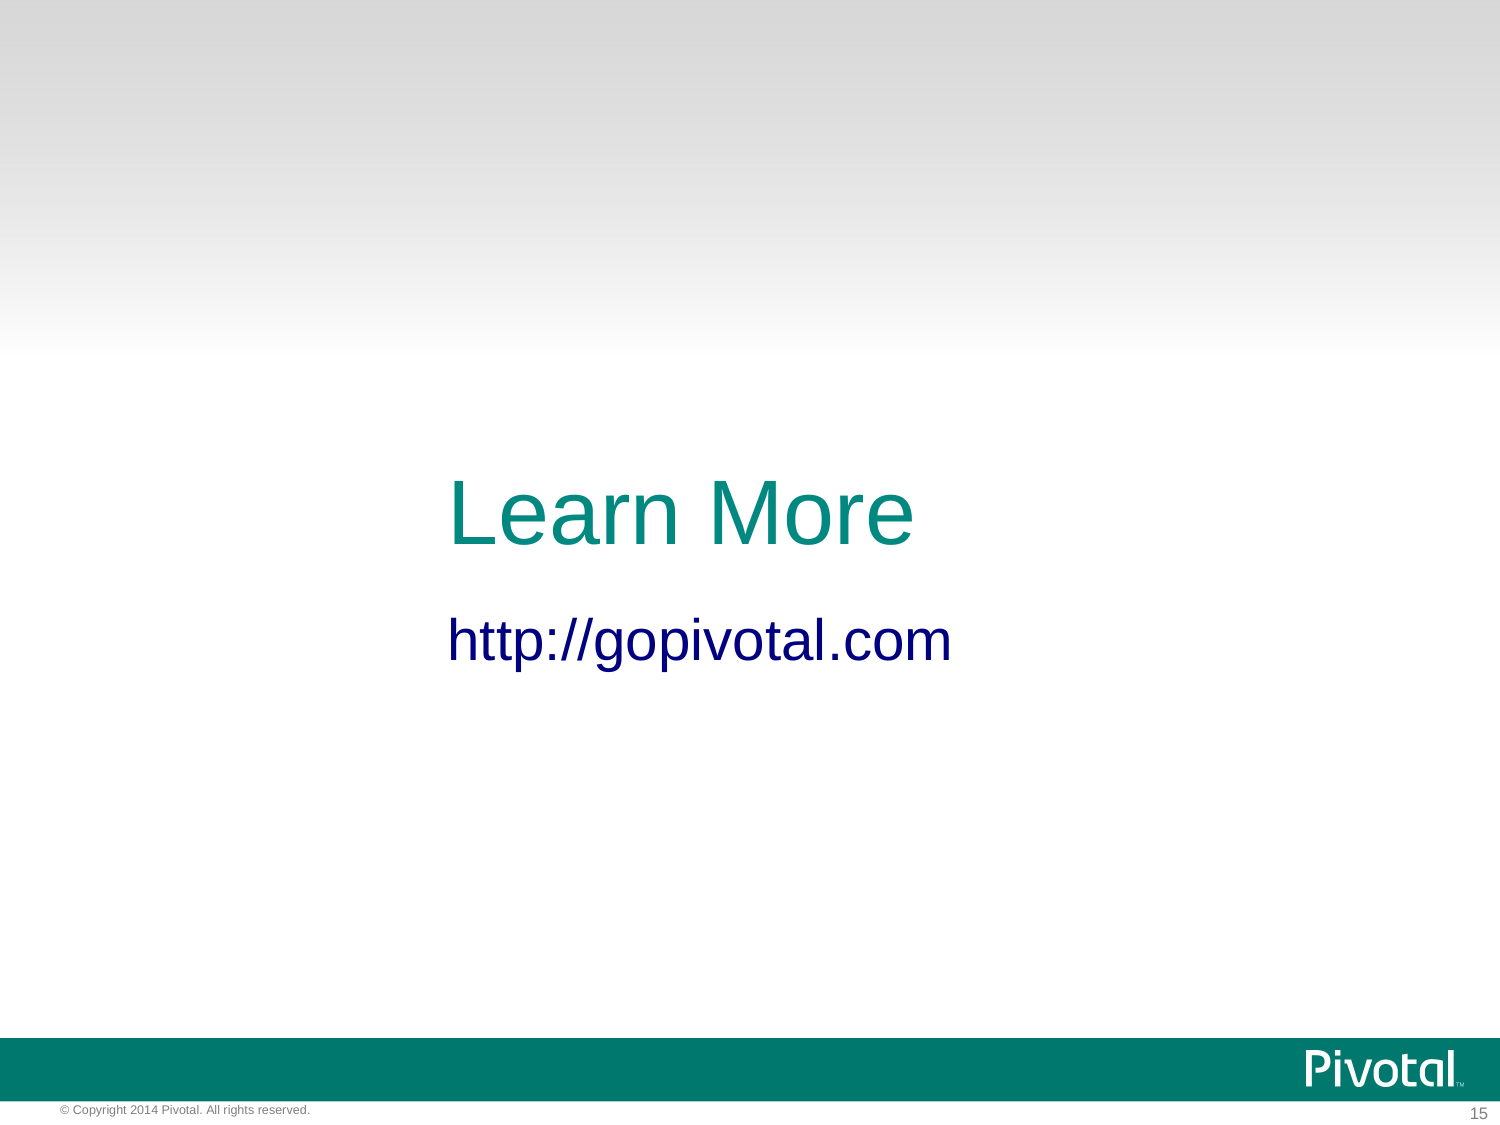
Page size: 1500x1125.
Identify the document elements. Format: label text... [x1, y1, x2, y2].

text_box http://gopivotal.com [447, 602, 1440, 914]
picture [1306, 1050, 1464, 1087]
title Learn More [447, 462, 1440, 565]
